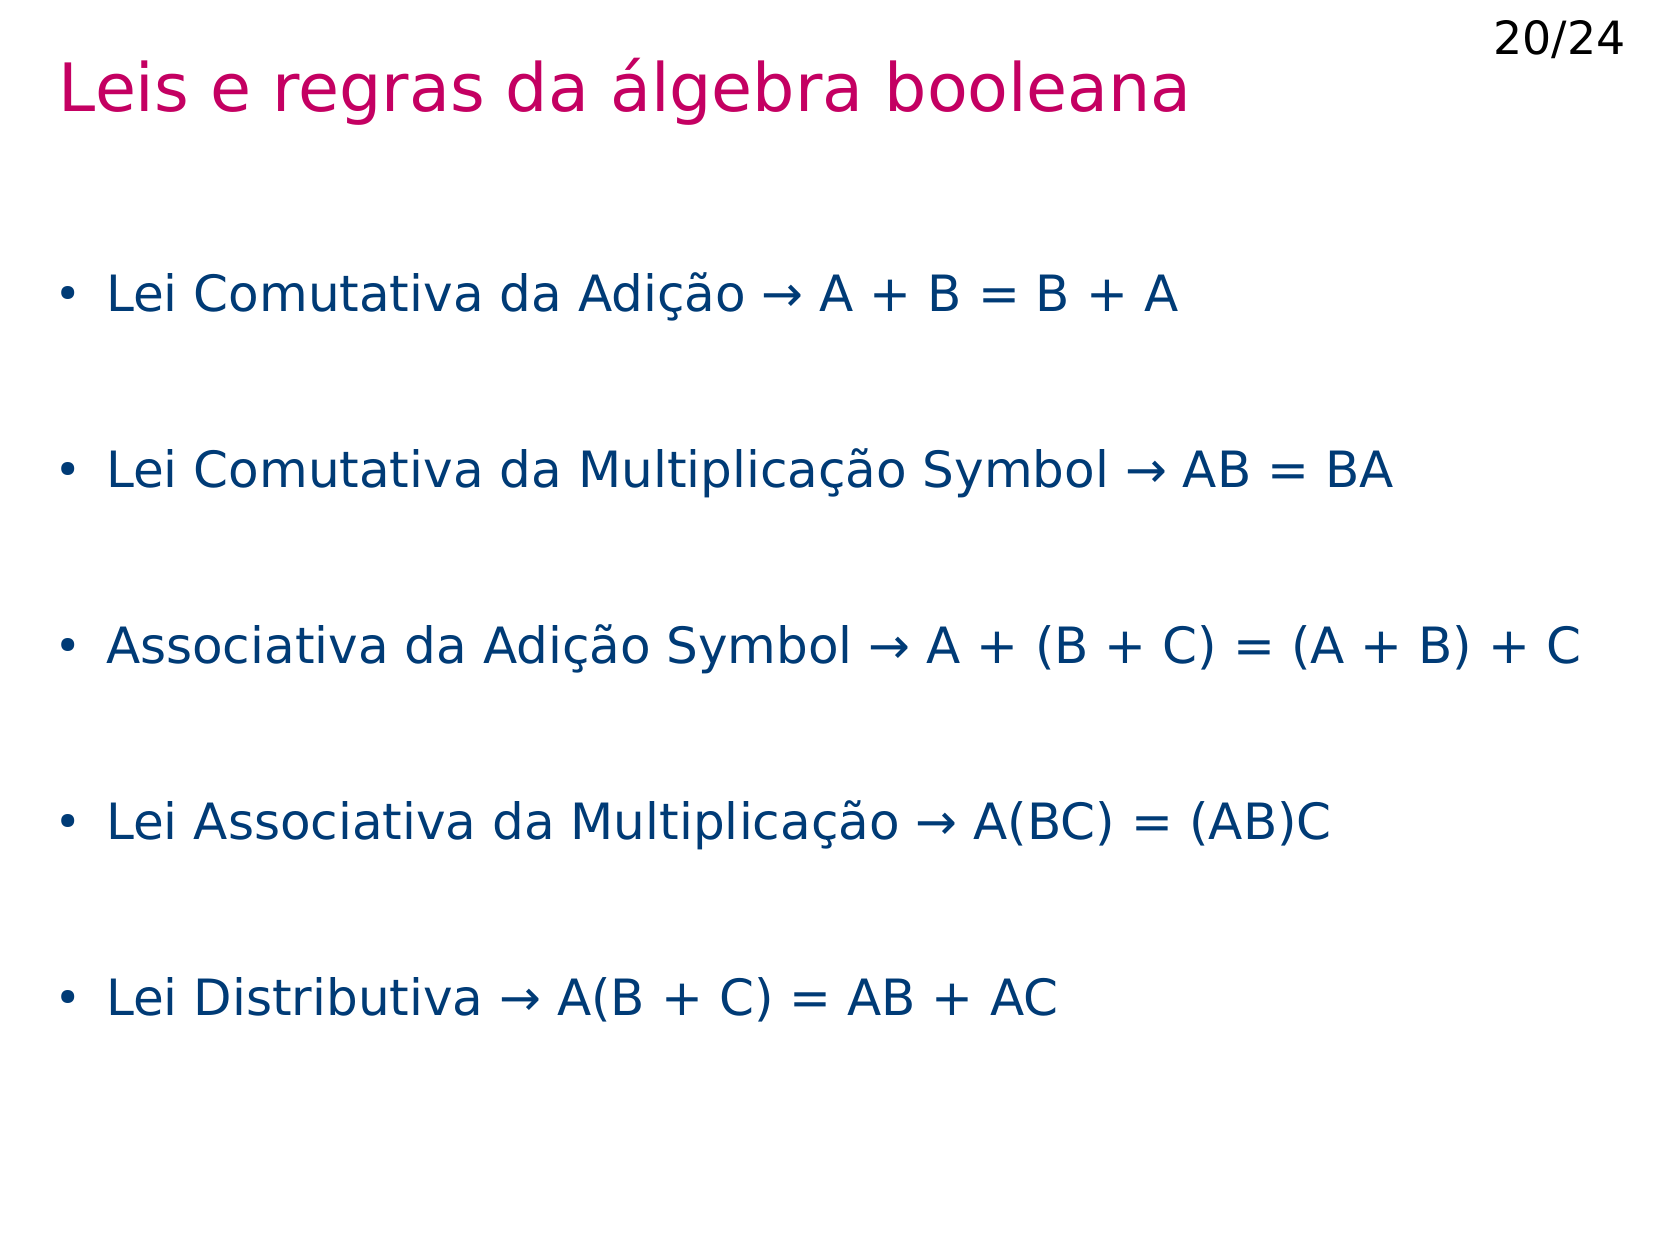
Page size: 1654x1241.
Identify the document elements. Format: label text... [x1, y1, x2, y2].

title Leis e regras da álgebra booleana [59, 29, 1625, 148]
list Lei Comutativa da Adição → A + B = B + A Lei Comutativa da Multiplicação Symbol → AB = BA Associativa da Adição Symbol → A + (B + C) = (A + B) + C Lei Associativa da Multiplicação → A(BC) = (AB)C Lei Distributiva → A(B + C) = AB + AC [59, 236, 1625, 1211]
